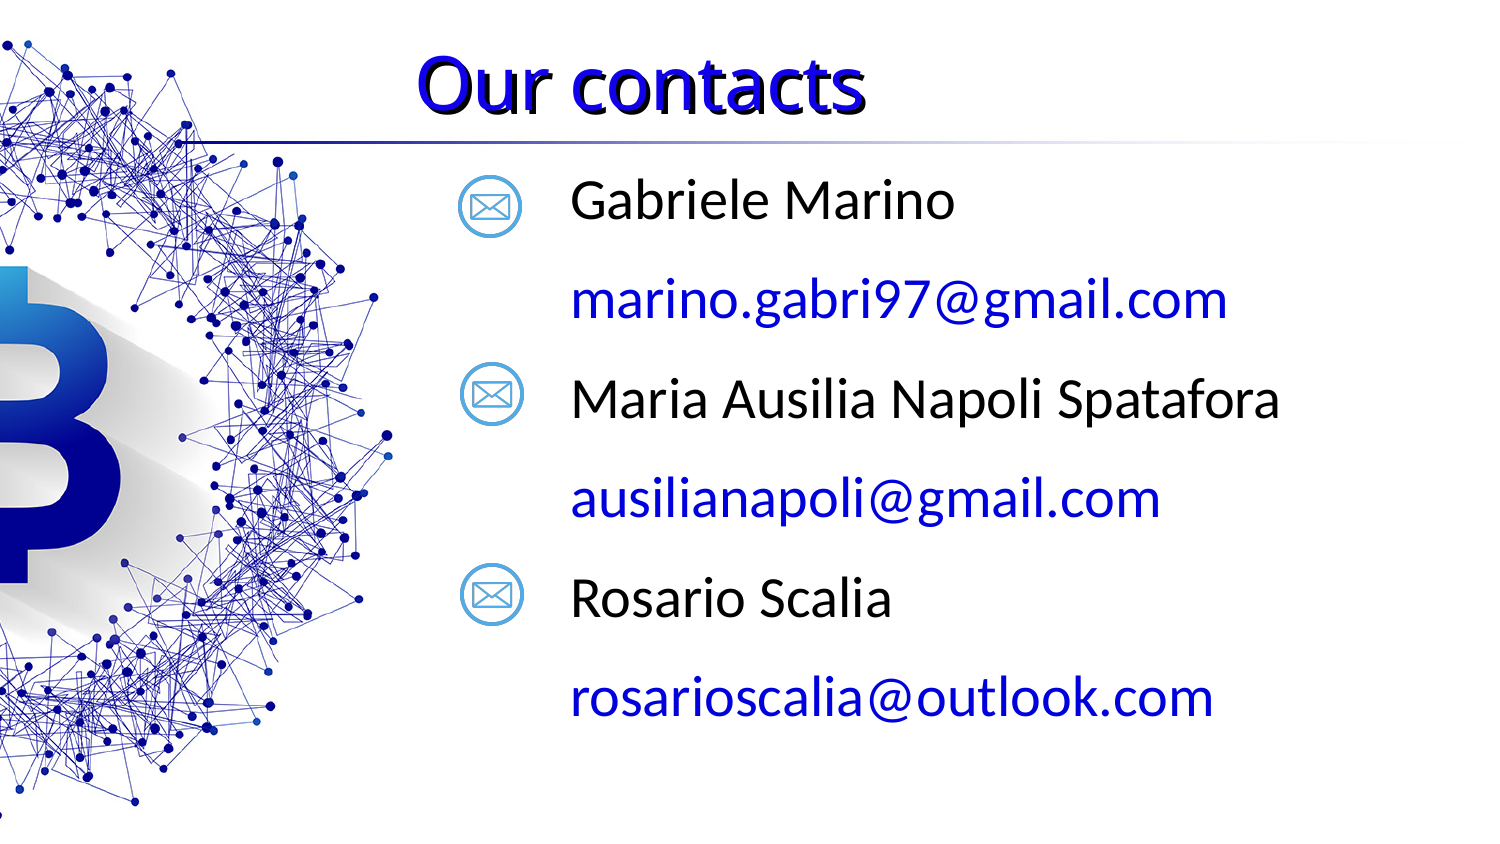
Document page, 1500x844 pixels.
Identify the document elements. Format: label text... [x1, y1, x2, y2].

title Our contacts [399, 21, 1427, 141]
picture [0, 0, 1500, 844]
list Gabriele Marino marino.gabri97@gmail.com Maria Ausilia Napoli Spatafora ausilianapoli@gmail.com Rosario Scalia rosarioscalia@outlook.com [484, 153, 1465, 730]
